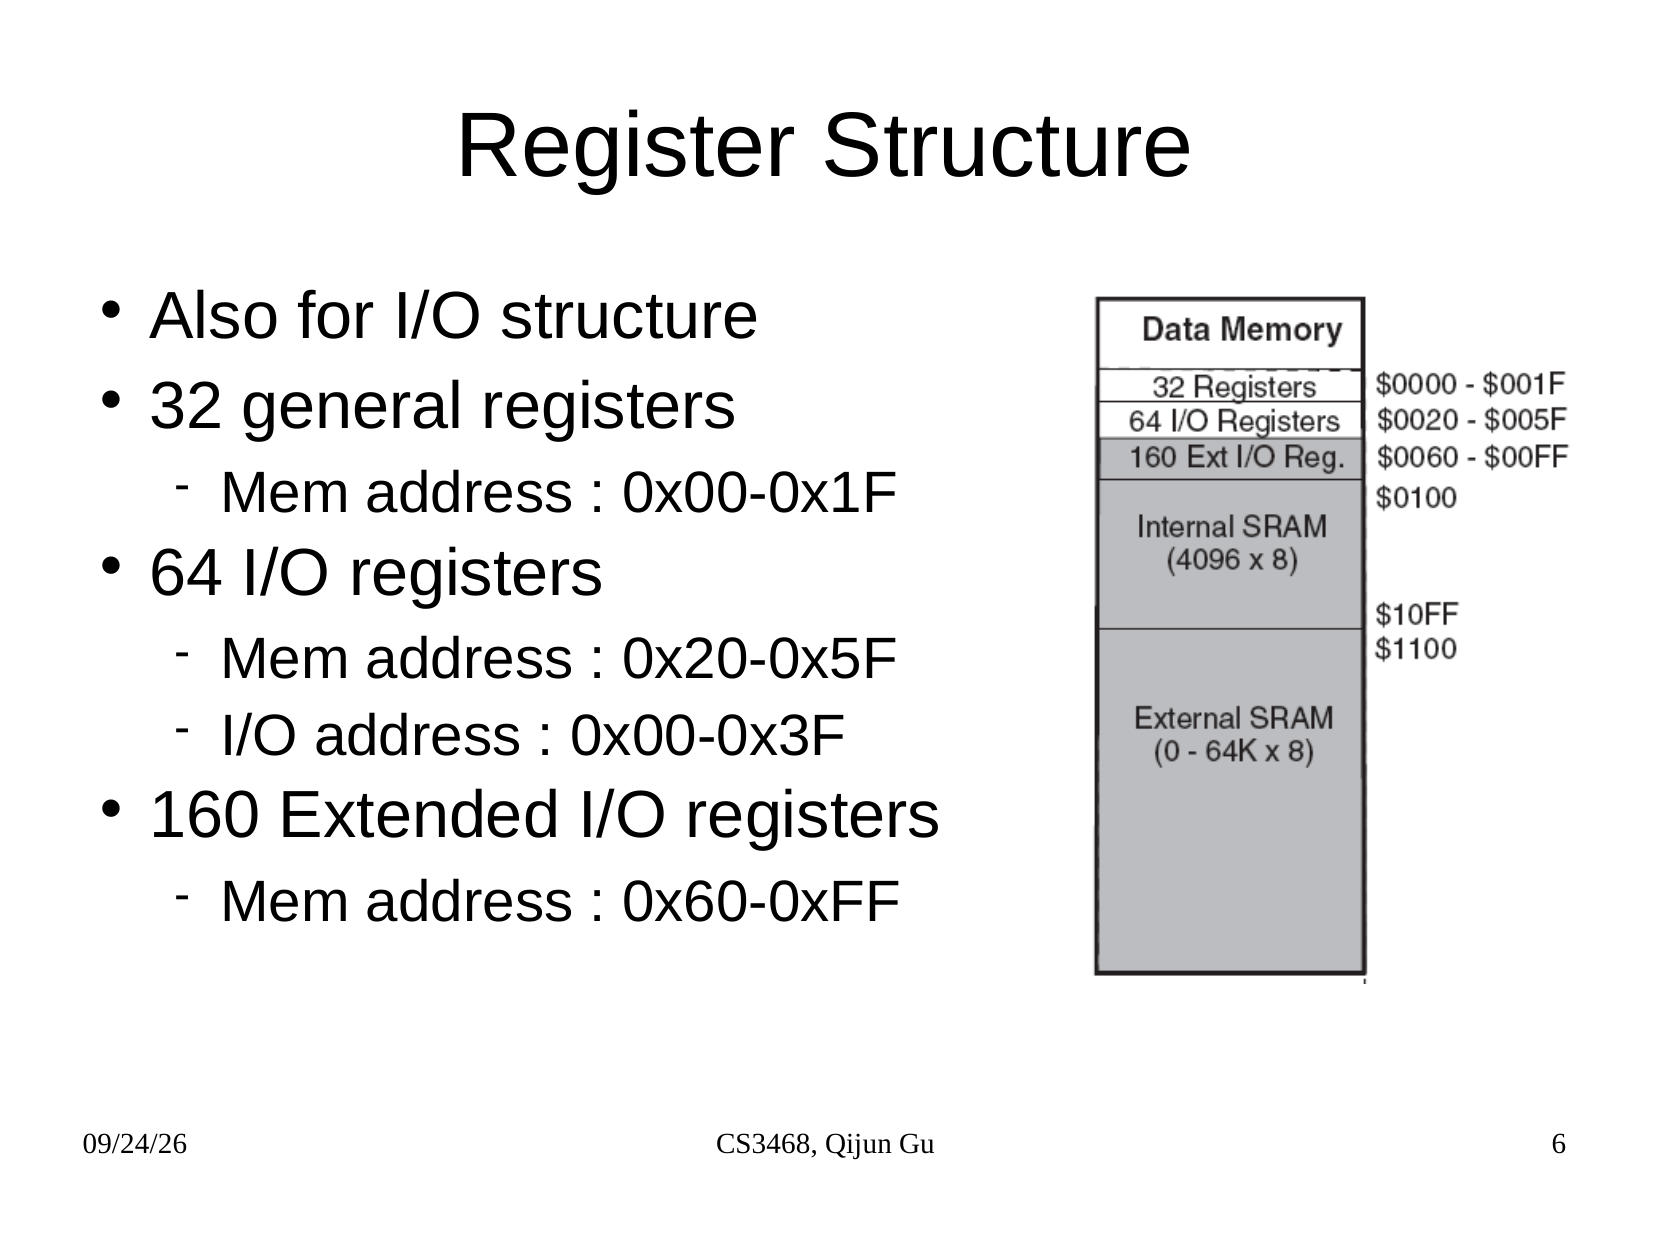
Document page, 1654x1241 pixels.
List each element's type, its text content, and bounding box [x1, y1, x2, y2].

title Register Structure [82, 56, 1568, 246]
list Also for I/O structure 32 general registers Mem address : 0x00-0x1F 64 I/O registers Mem address : 0x20-0x5F I/O address : 0x00-0x3F 160 Extended I/O registers Mem address : 0x60-0xFF [82, 290, 1568, 1091]
picture [1087, 289, 1576, 984]
